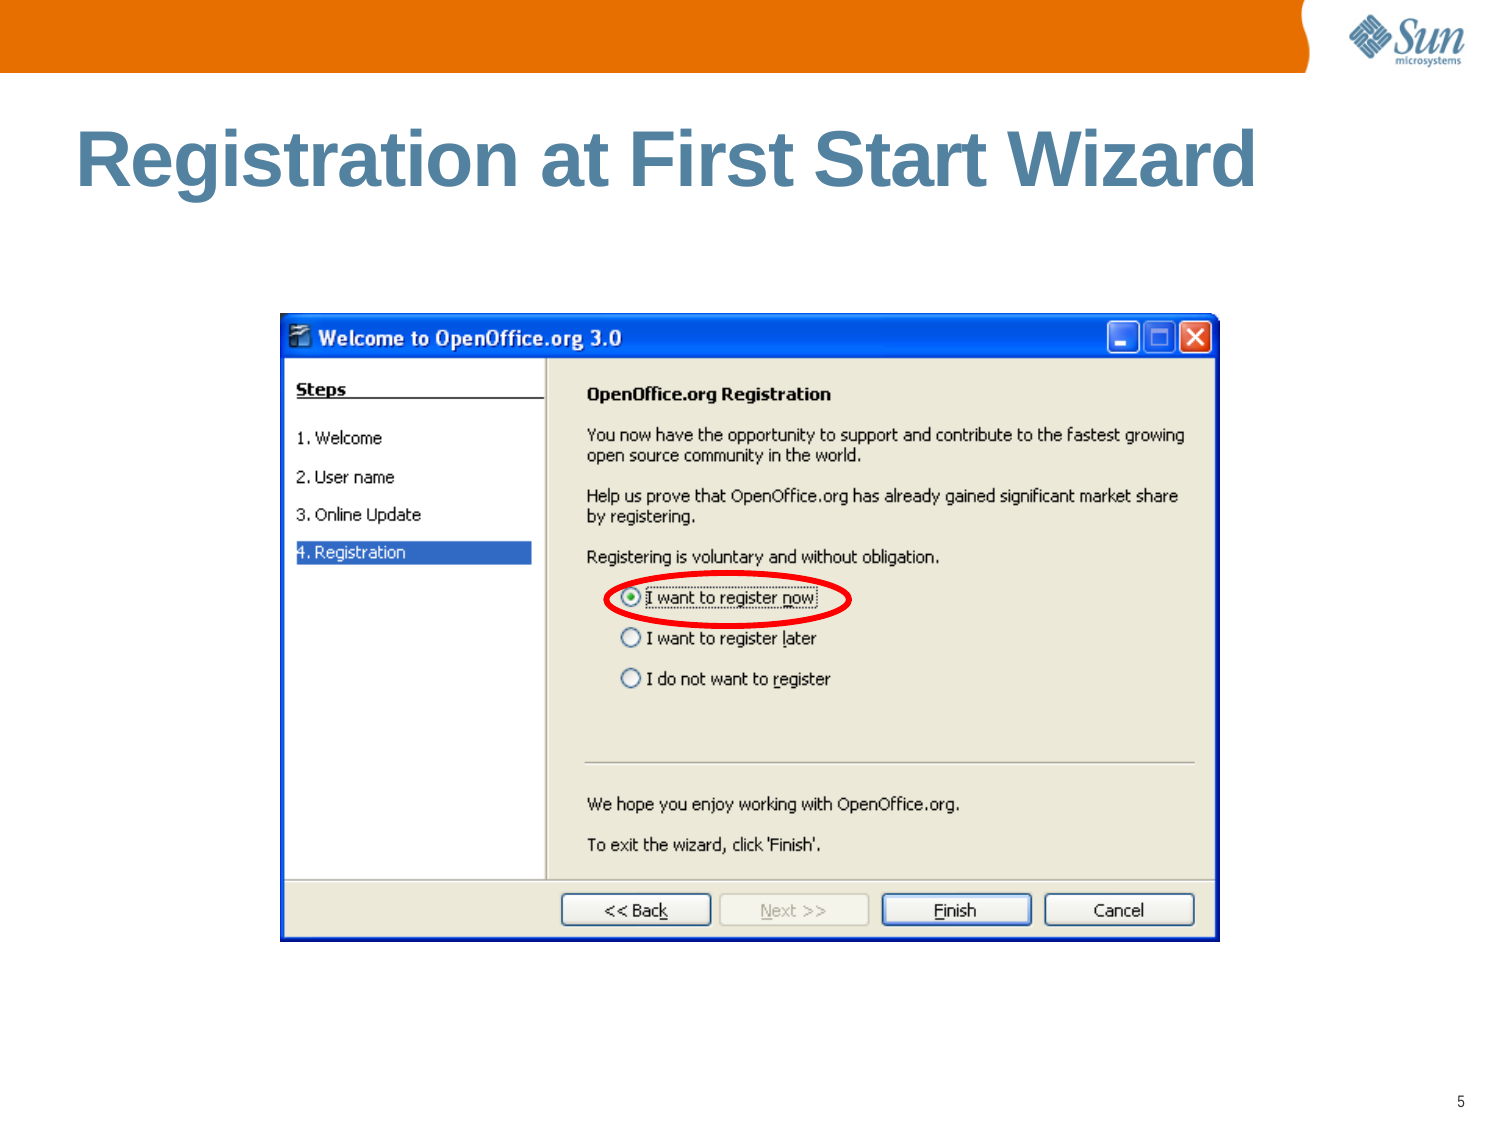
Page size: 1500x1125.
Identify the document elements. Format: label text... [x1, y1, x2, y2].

picture [280, 313, 1220, 942]
title Registration at First Start Wizard [75, 123, 1437, 227]
picture [0, 0, 1500, 73]
